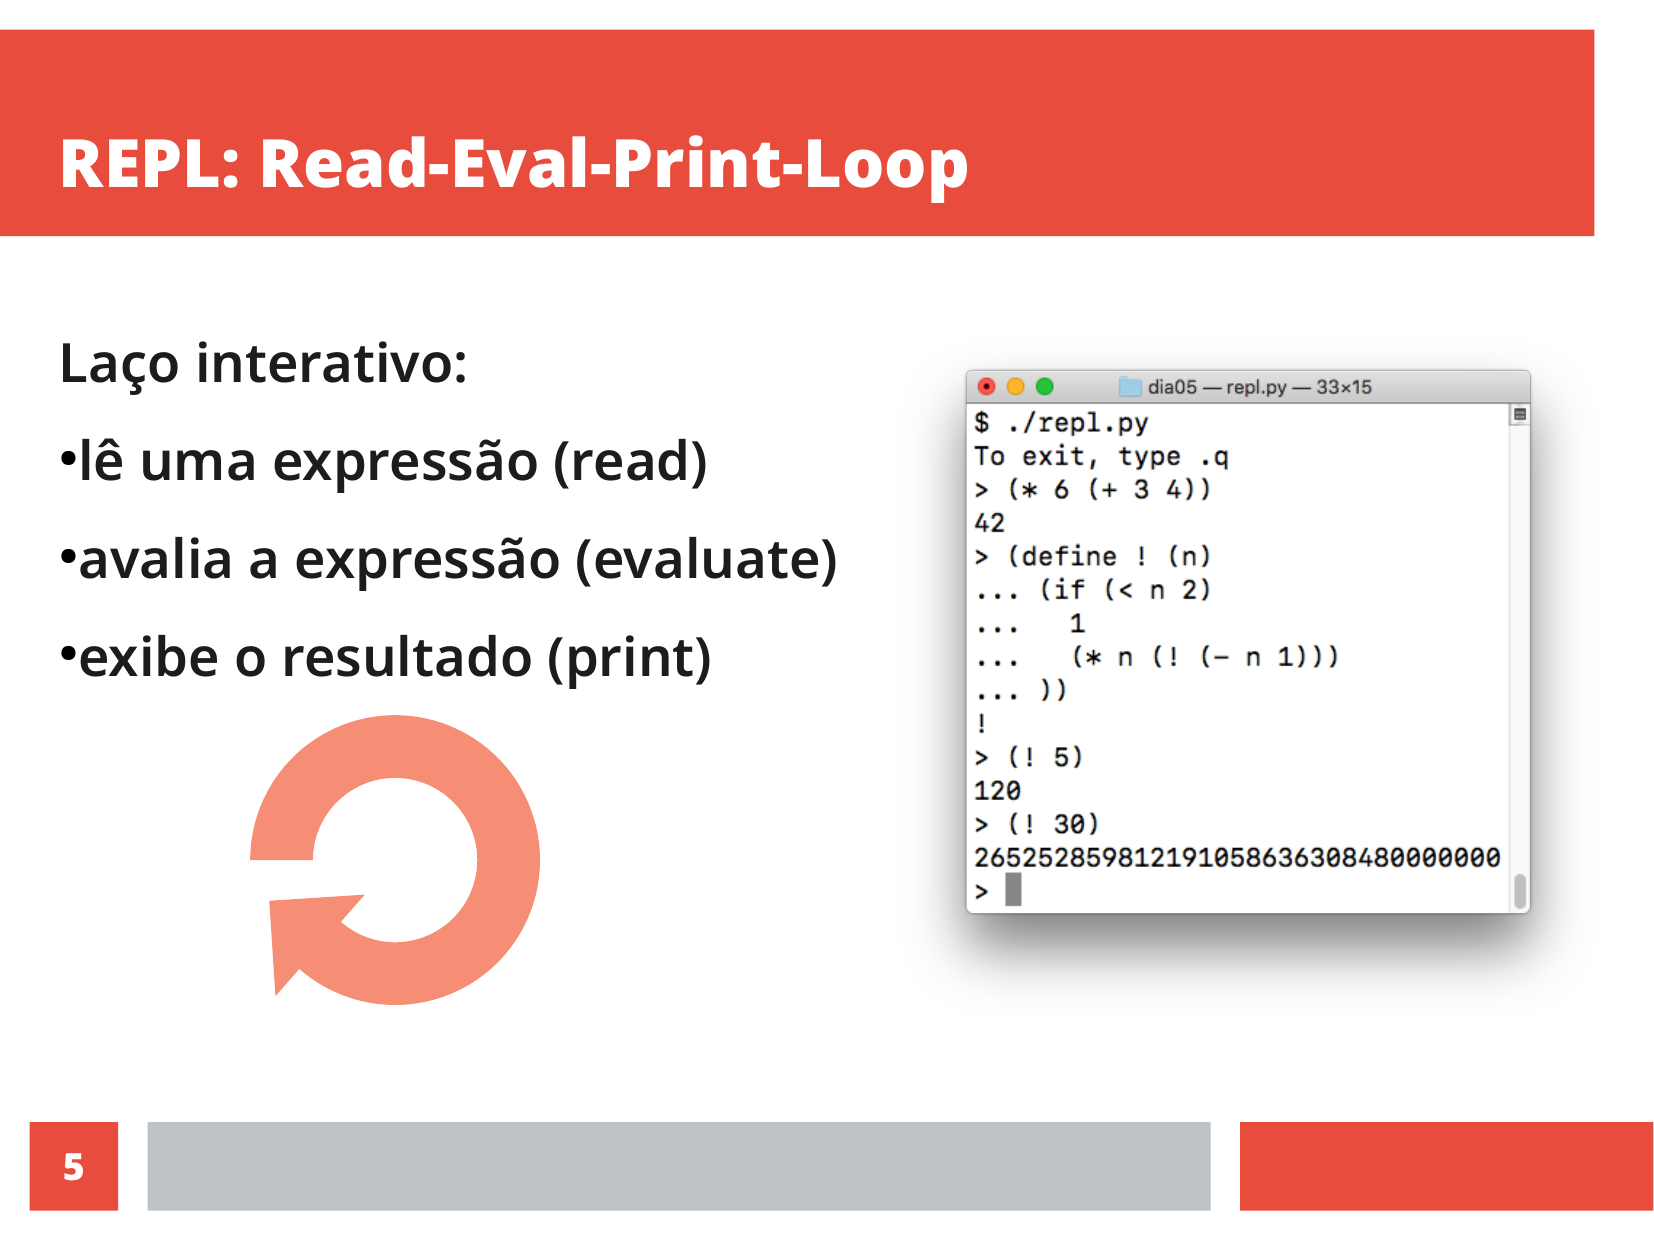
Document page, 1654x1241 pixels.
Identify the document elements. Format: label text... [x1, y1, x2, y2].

picture [885, 324, 1612, 1030]
list Laço interativo: lê uma expressão (read) avalia a expressão (evaluate) exibe o resultado (print) [59, 324, 1565, 1093]
title REPL: Read-Eval-Print-Loop [59, 59, 1595, 207]
text_box [250, 715, 541, 1005]
